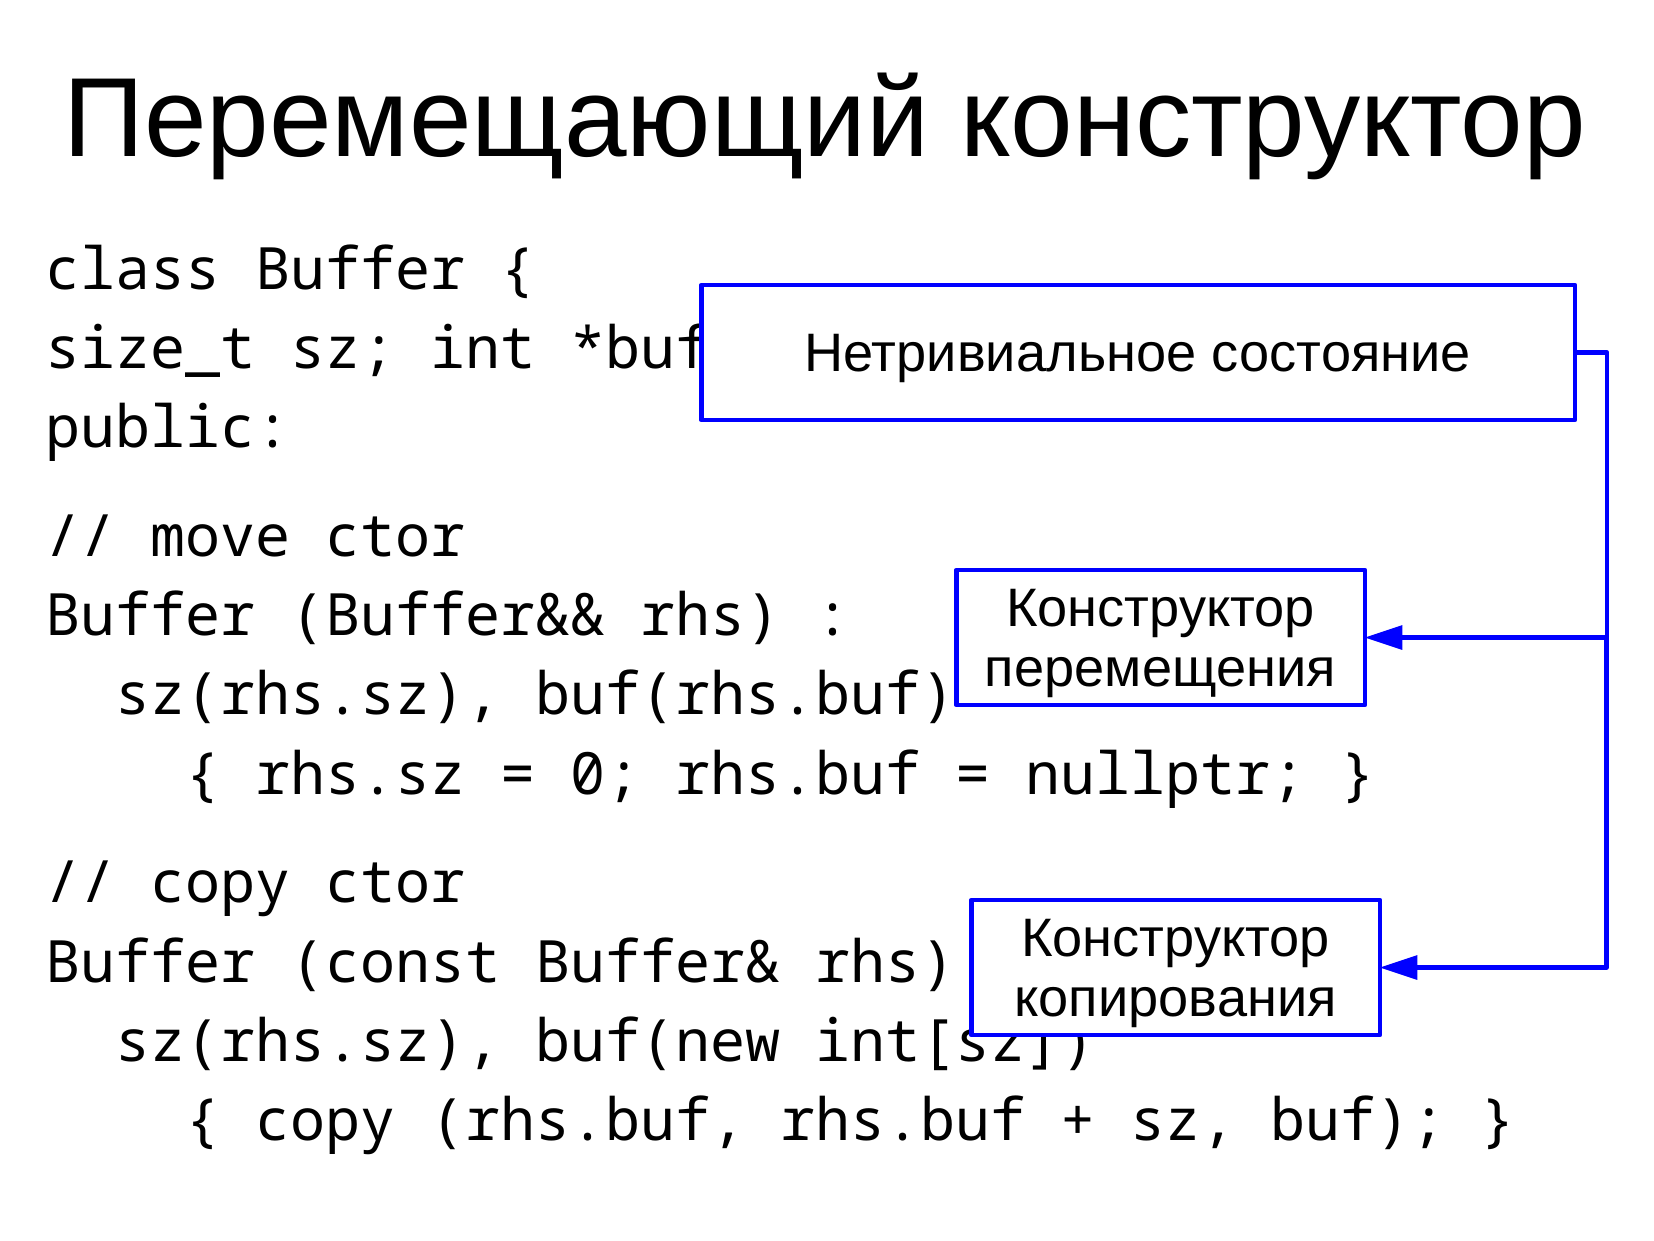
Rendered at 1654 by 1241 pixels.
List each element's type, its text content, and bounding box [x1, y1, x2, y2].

title Перемещающий конструктор [30, 13, 1621, 222]
text_box Нетривиальное состояние [701, 285, 1576, 421]
list class Buffer { size_t sz; int *buf; public: // move ctor Buffer (Buffer&& rhs) : sz(rhs.sz), buf(rhs.buf) { rhs.sz = 0; rhs.buf = nullptr; } // copy ctor Buffer (const Buffer& rhs) : sz(rhs.sz), buf(new int[sz]) { copy (rhs.buf, rhs.buf + sz, buf); } [45, 226, 1583, 1191]
text_box Конструктор перемещения [956, 570, 1366, 706]
text_box Конструктор копирования [971, 900, 1381, 1036]
